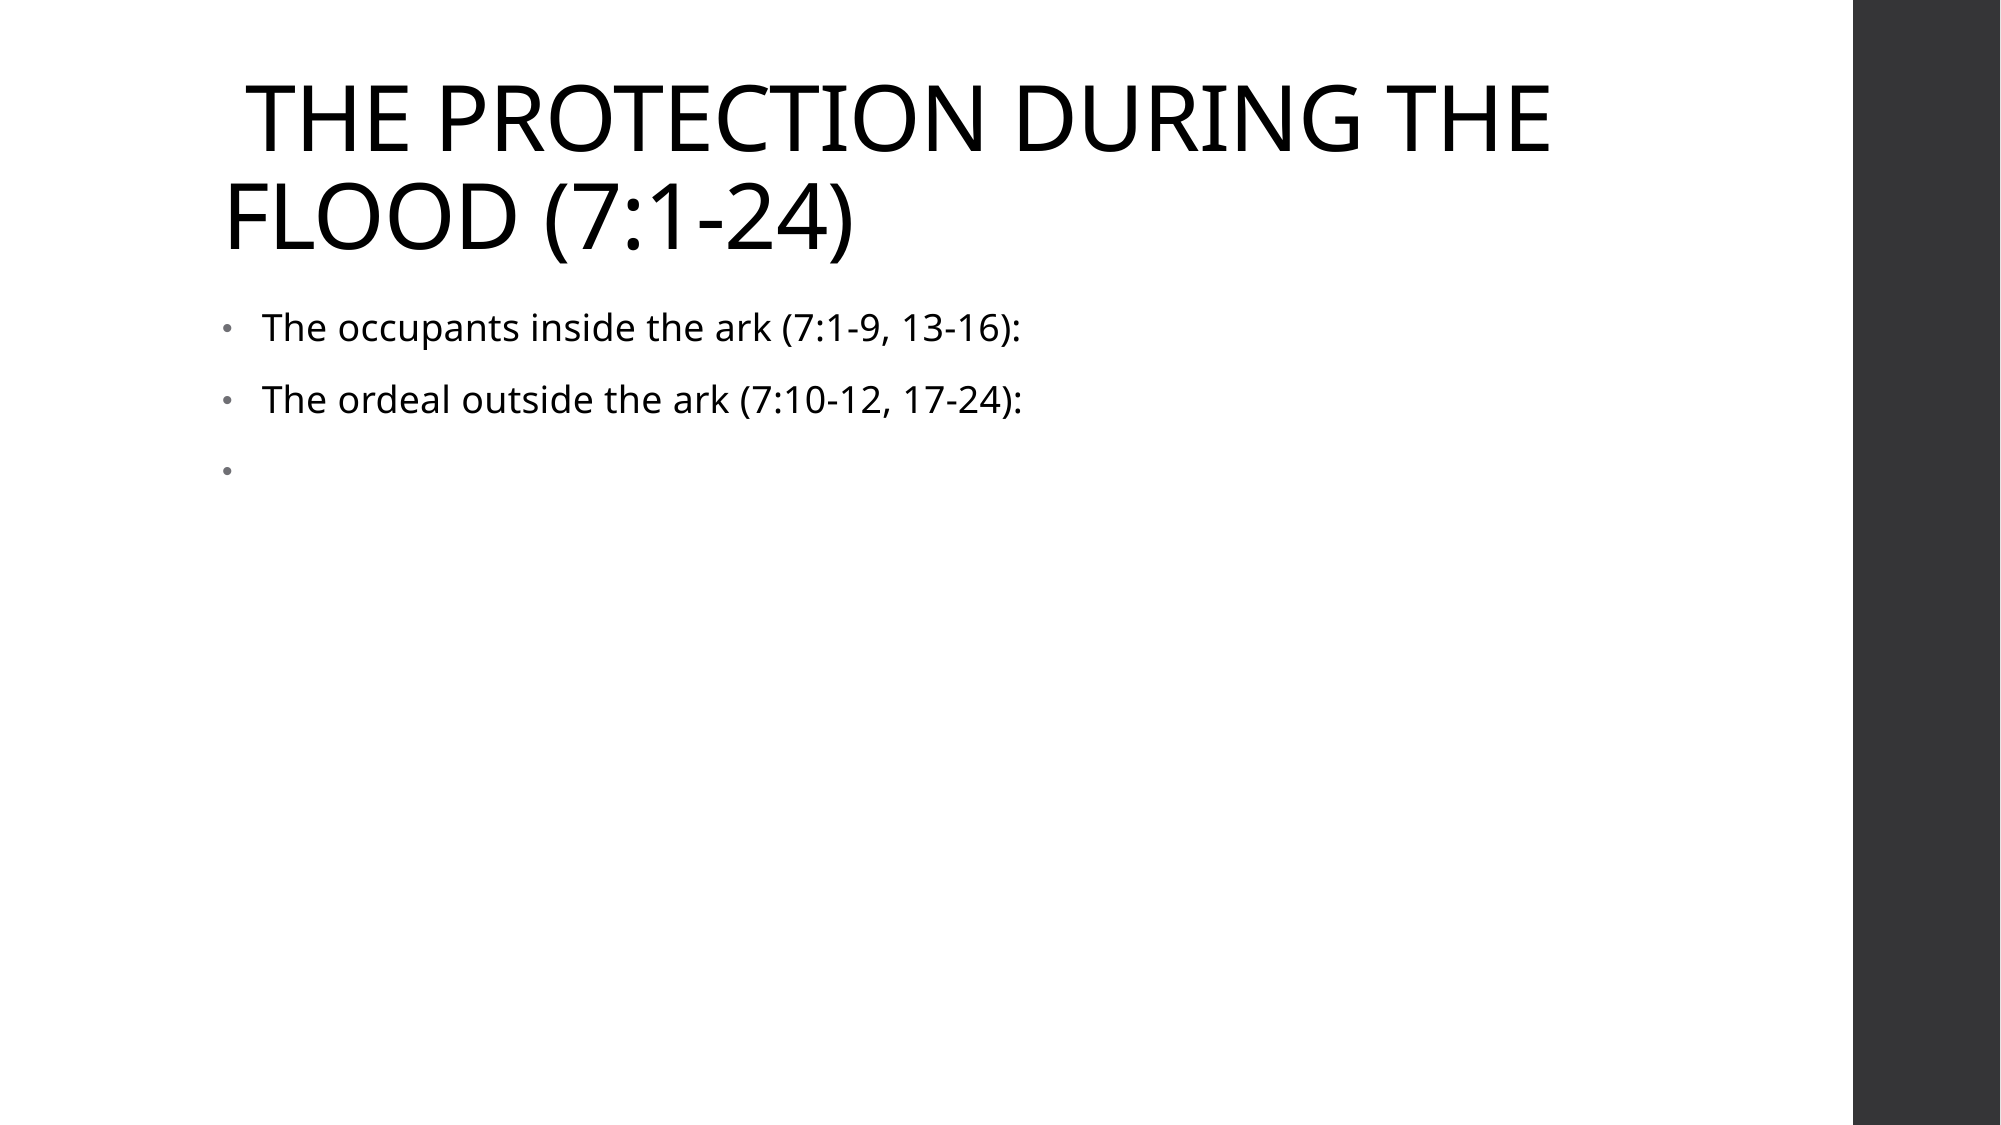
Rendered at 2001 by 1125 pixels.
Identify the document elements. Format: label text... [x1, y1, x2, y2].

title THE PROTECTION DURING THE FLOOD (7:1-24) [206, 60, 1797, 278]
list The occupants inside the ark (7:1-9, 13-16): The ordeal outside the ark (7:10-12, 17-24): [206, 299, 1617, 1014]
